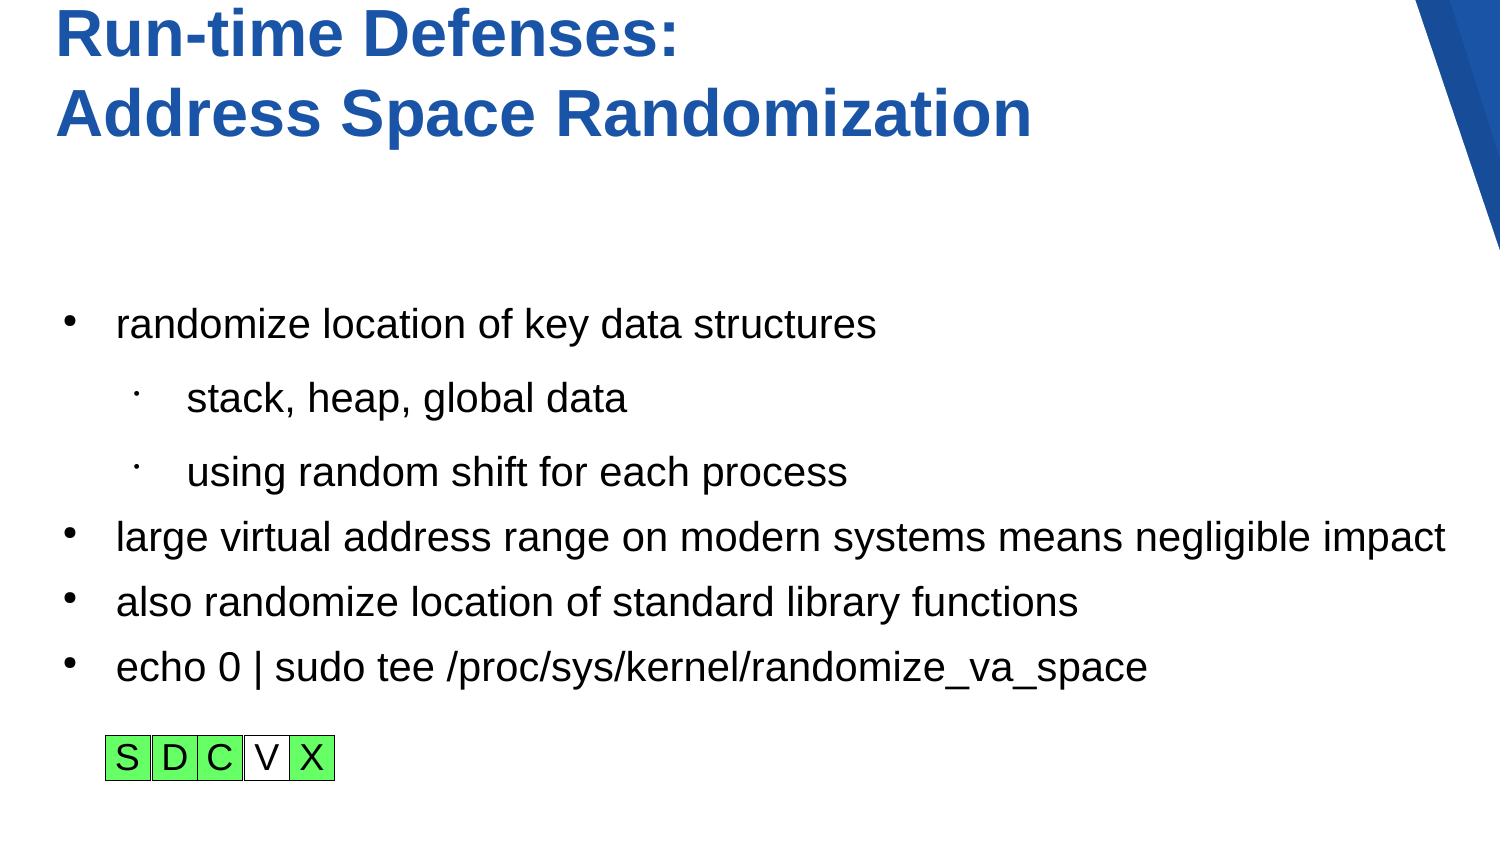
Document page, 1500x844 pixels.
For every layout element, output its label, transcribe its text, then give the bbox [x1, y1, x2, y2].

text_box V [244, 735, 289, 781]
list randomize location of key data structures stack, heap, global data using random shift for each process large virtual address range on modern systems means negligible impact also randomize location of standard library functions echo 0 | sudo tee /proc/sys/kernel/randomize_va_space [30, 282, 1486, 721]
text_box S [105, 735, 151, 781]
text_box C [197, 735, 243, 781]
title Run-time Defenses: Address Space Randomization [40, 97, 1306, 166]
text_box X [289, 735, 335, 781]
text_box D [152, 735, 197, 781]
